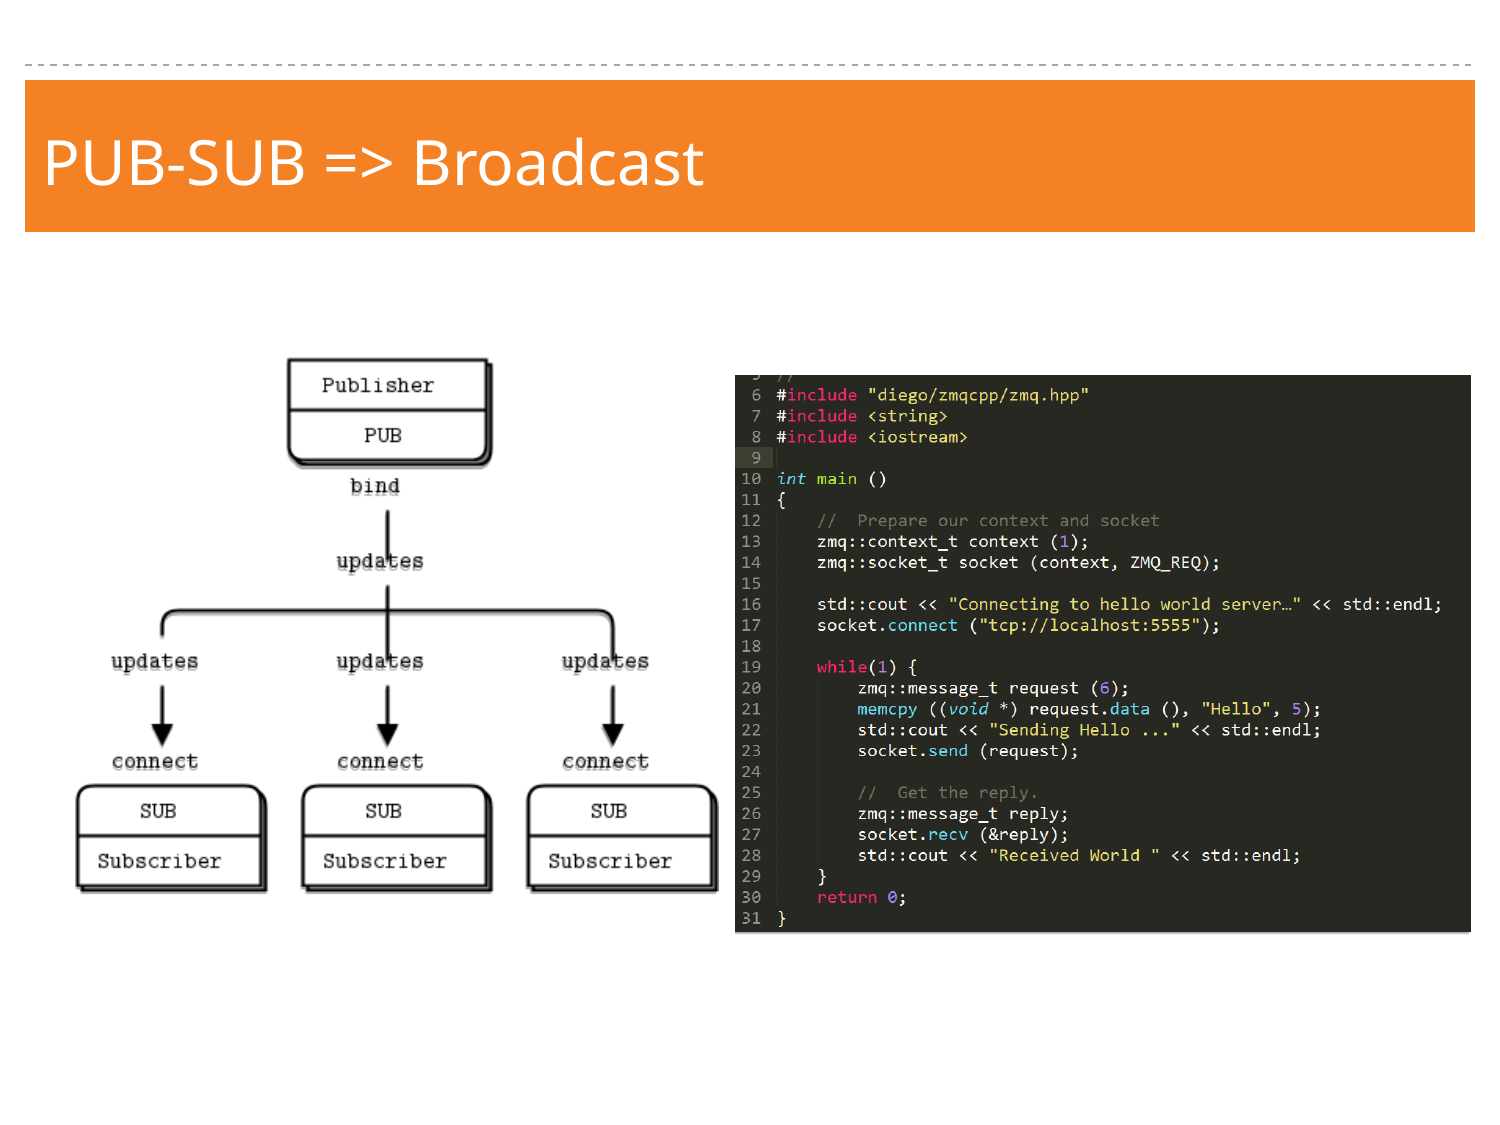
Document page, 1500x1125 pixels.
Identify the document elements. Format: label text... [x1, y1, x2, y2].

picture [71, 347, 719, 923]
text_box PUB-SUB => Broadcast [27, 108, 1473, 231]
picture [735, 375, 1471, 932]
text_box [25, 80, 1475, 232]
